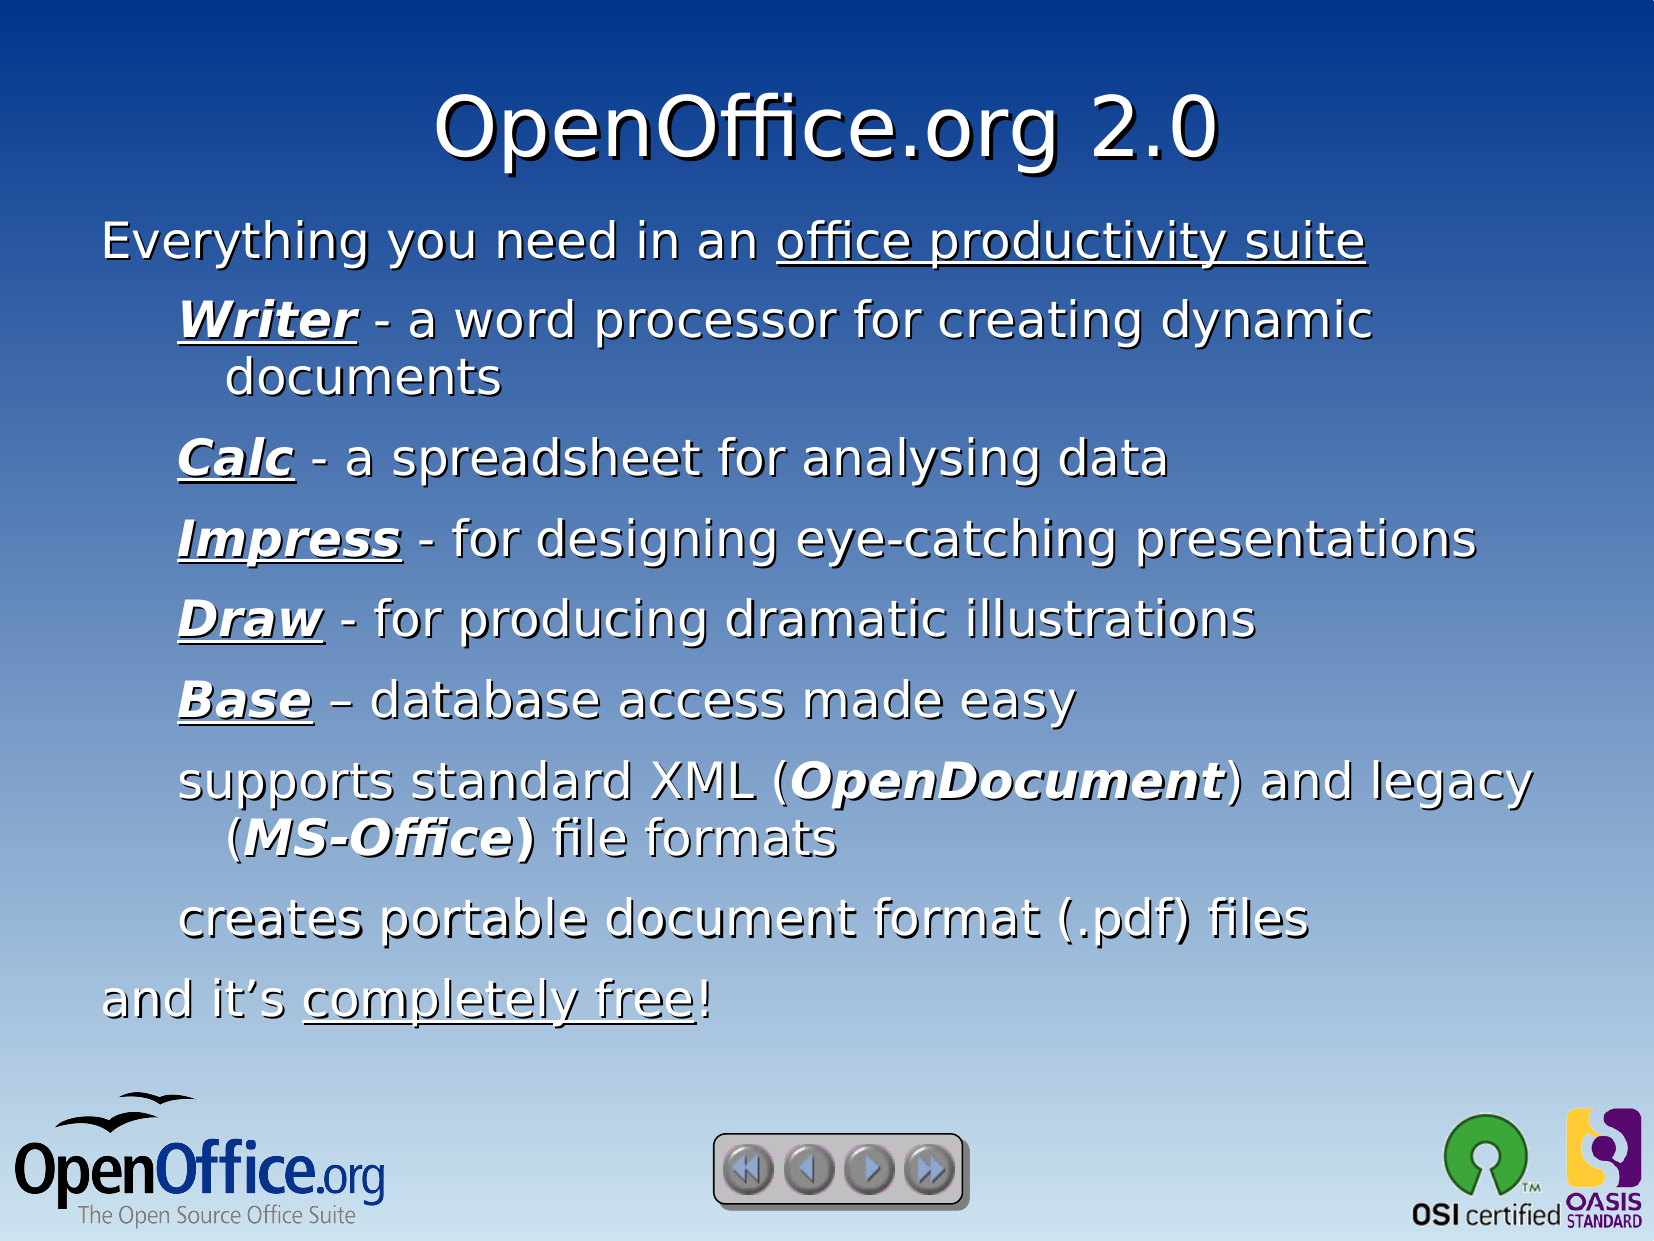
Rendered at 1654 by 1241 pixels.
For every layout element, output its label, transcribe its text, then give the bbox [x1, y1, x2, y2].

picture [784, 1144, 835, 1195]
list Everything you need in an office productivity suite Writer - a word processor for creating dynamic documents Calc - a spreadsheet for analysing data Impress - for designing eye-catching presentations Draw - for producing dramatic illustrations Base – database access made easy supports standard XML (OpenDocument) and legacy (MS-Office) file formats creates portable document format (.pdf) files and it’s completely free! [82, 212, 1571, 1070]
picture [723, 1144, 774, 1195]
title OpenOffice.org 2.0 [82, 49, 1571, 208]
text_box [713, 1133, 963, 1204]
picture [15, 1092, 384, 1229]
picture [1405, 1102, 1654, 1238]
picture [844, 1144, 895, 1195]
picture [904, 1144, 955, 1195]
